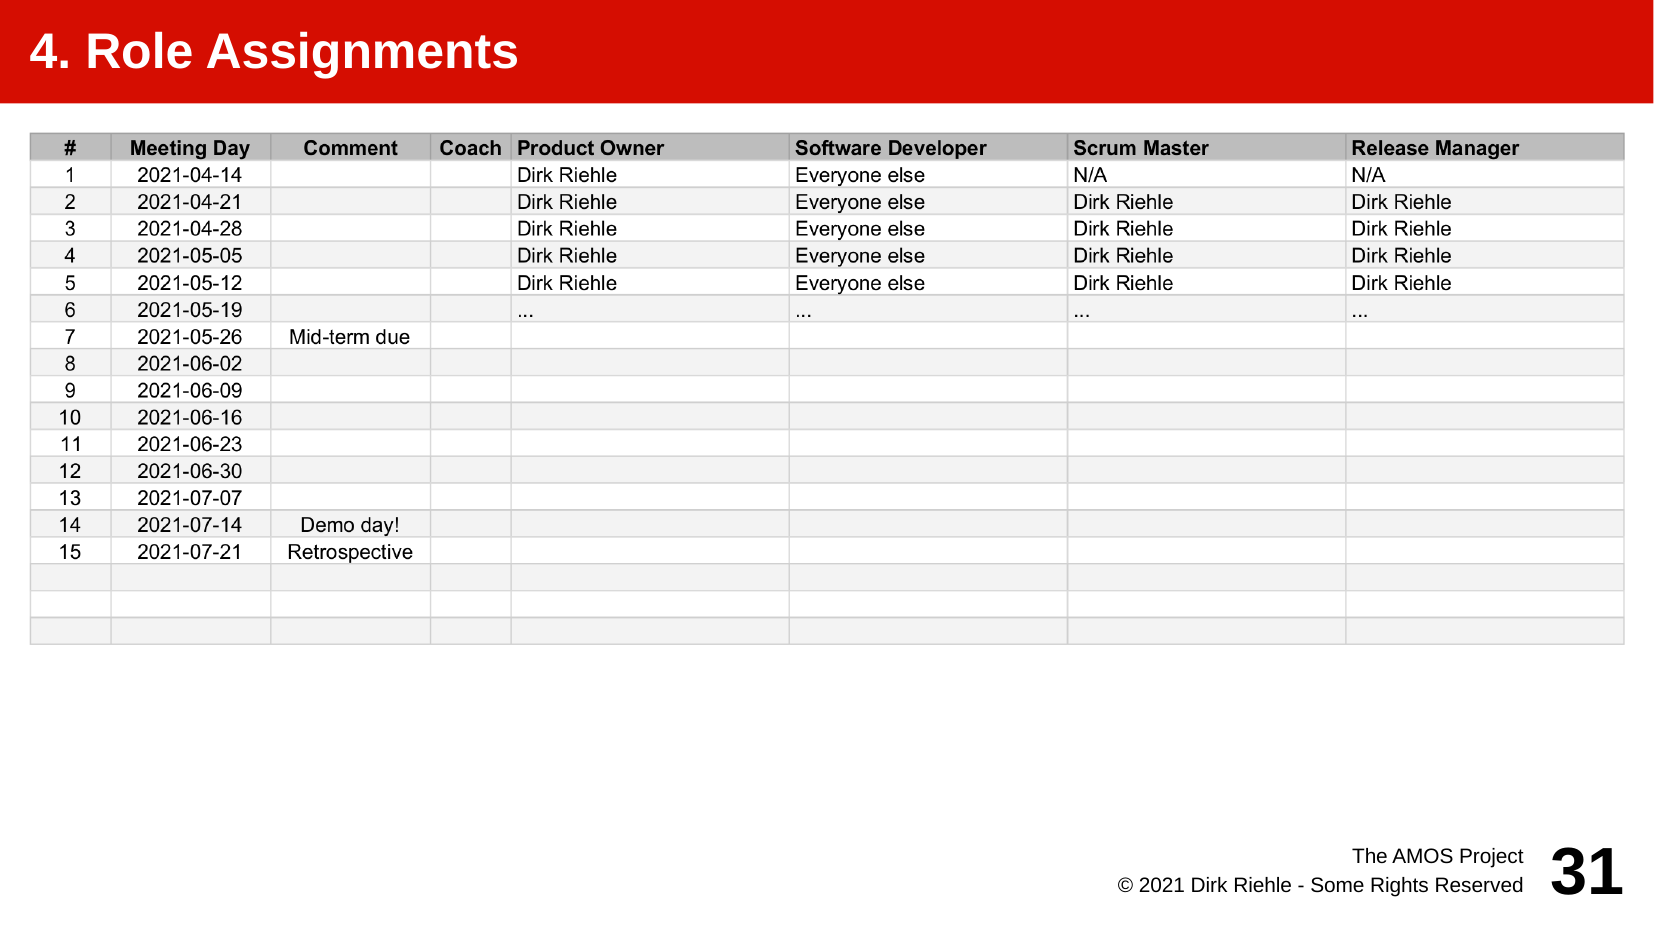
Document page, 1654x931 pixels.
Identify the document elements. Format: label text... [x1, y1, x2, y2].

title 4. Role Assignments [0, 0, 1654, 104]
picture [7, 132, 1654, 730]
